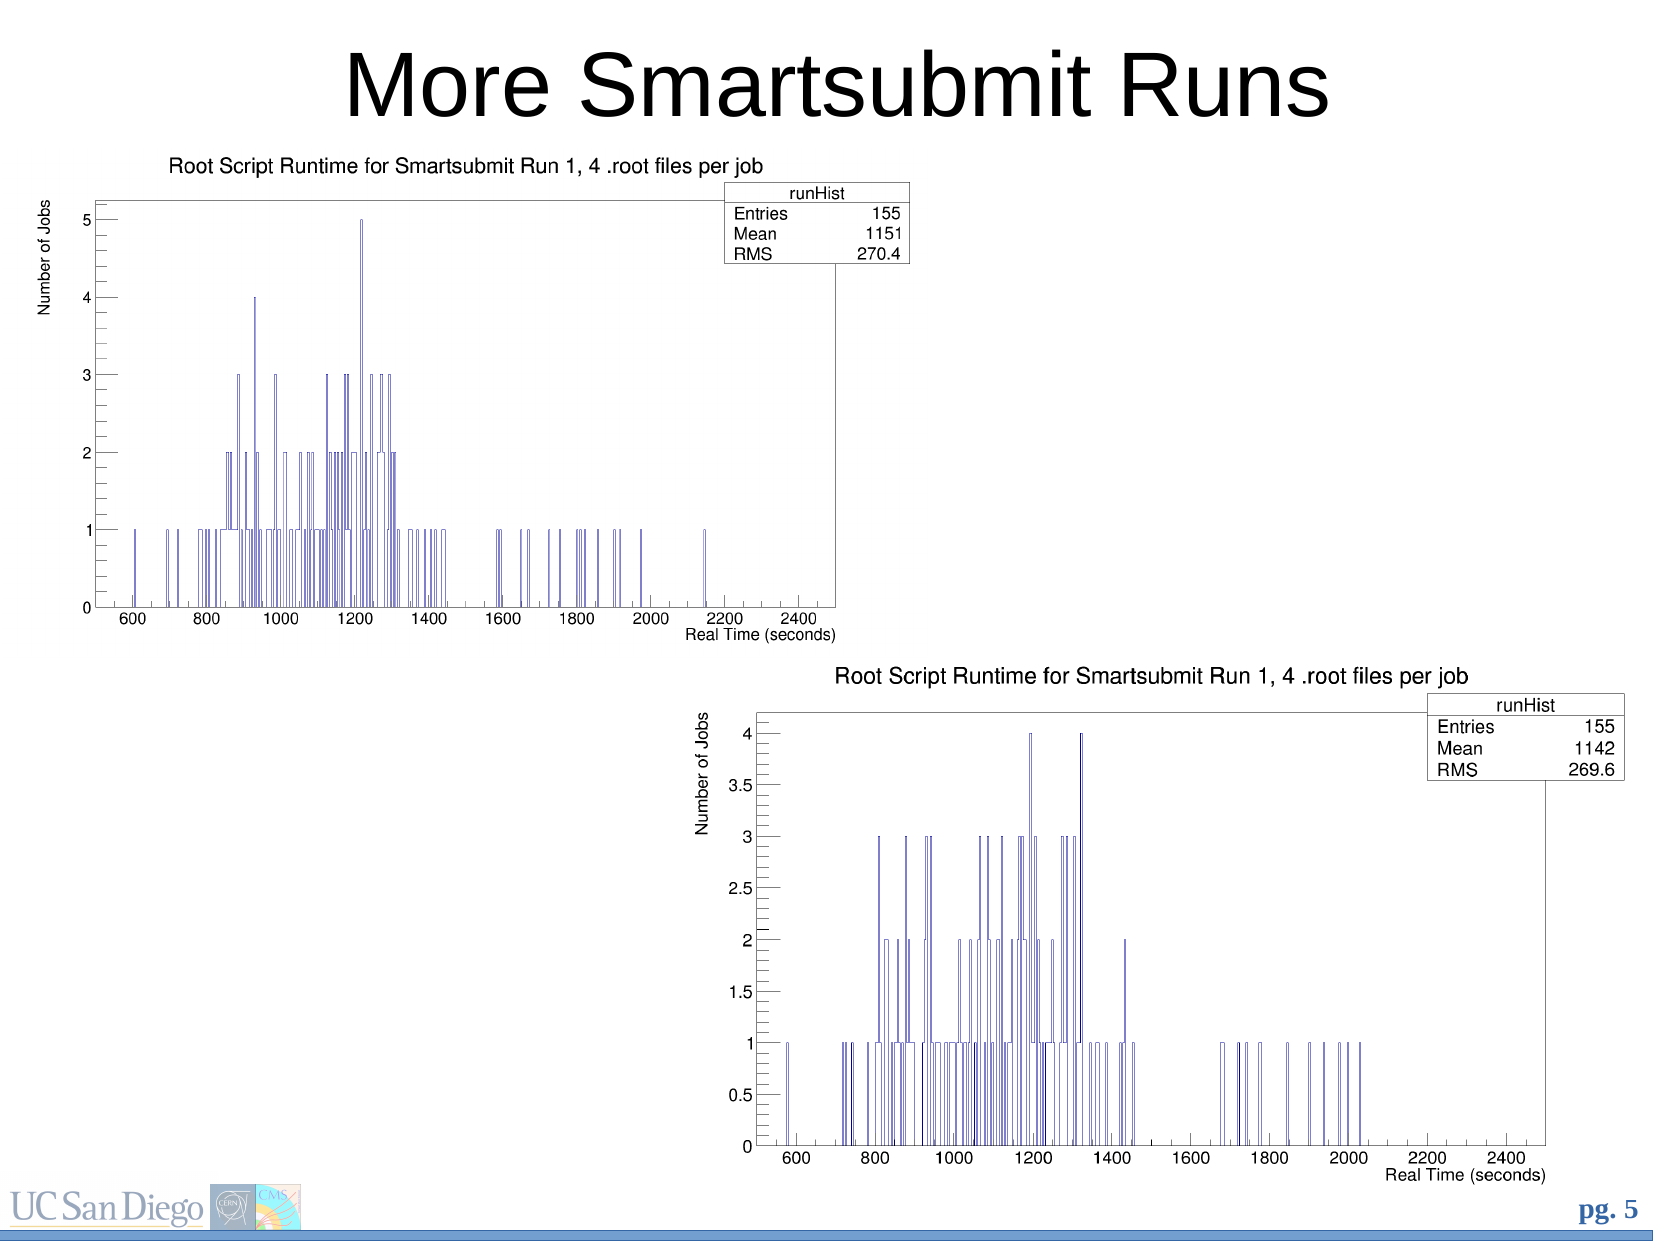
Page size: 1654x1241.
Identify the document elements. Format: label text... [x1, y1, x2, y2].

title More Smartsubmit Runs [94, 2, 1583, 168]
picture [3, 149, 1644, 1200]
